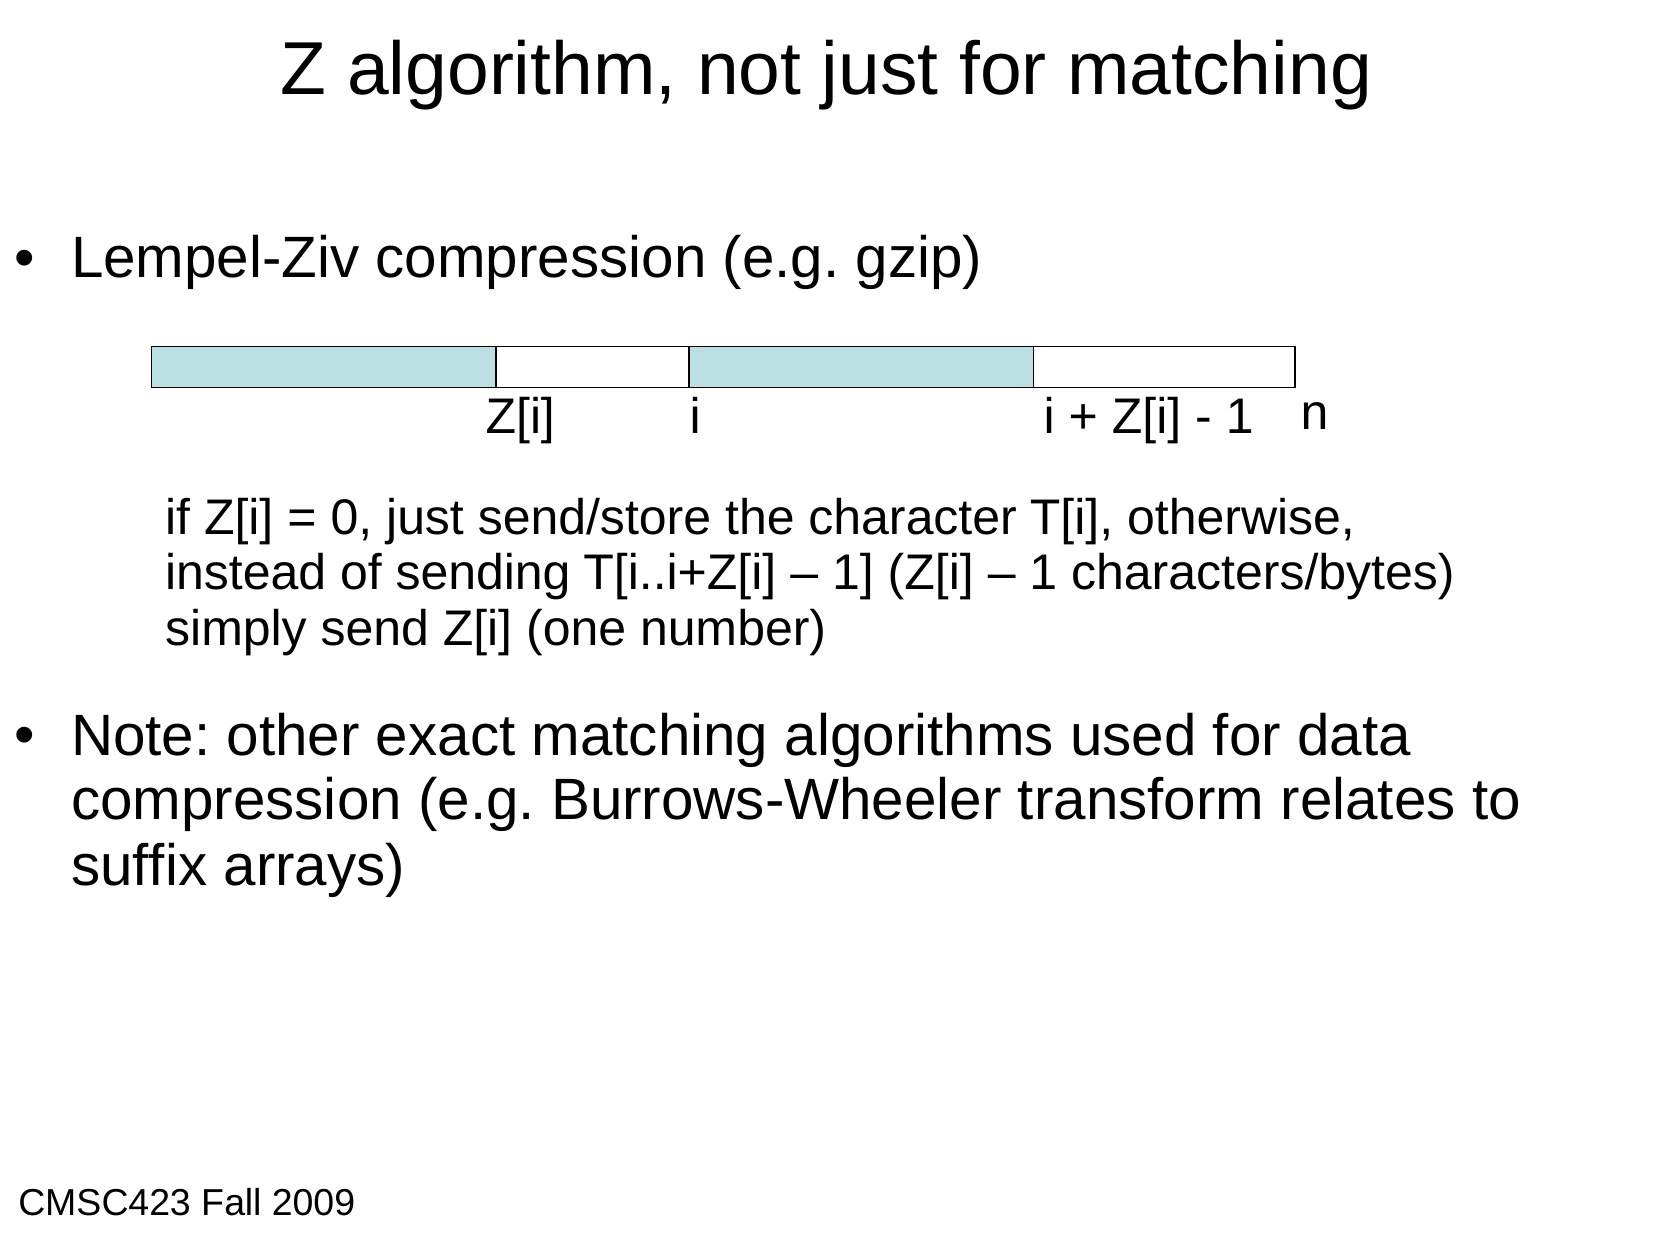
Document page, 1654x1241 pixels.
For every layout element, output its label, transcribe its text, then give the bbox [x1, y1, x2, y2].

text_box n [1285, 377, 1344, 449]
text_box if Z[i] = 0, just send/store the character T[i], otherwise, instead of sending T[i..i+Z[i] – 1] (Z[i] – 1 characters/bytes) simply send Z[i] (one number) [150, 481, 1471, 664]
text_box Z[i] [470, 381, 571, 453]
text_box [151, 346, 497, 388]
text_box i + Z[i] - 1 [1028, 381, 1269, 453]
text_box [688, 346, 1034, 388]
title Z algorithm, not just for matching [0, 10, 1654, 127]
list Lempel-Ziv compression (e.g. gzip) Note: other exact matching algorithms used for data compression (e.g. Burrows-Wheeler transform relates to suffix arrays) [0, 137, 1654, 1241]
text_box i [674, 381, 716, 453]
